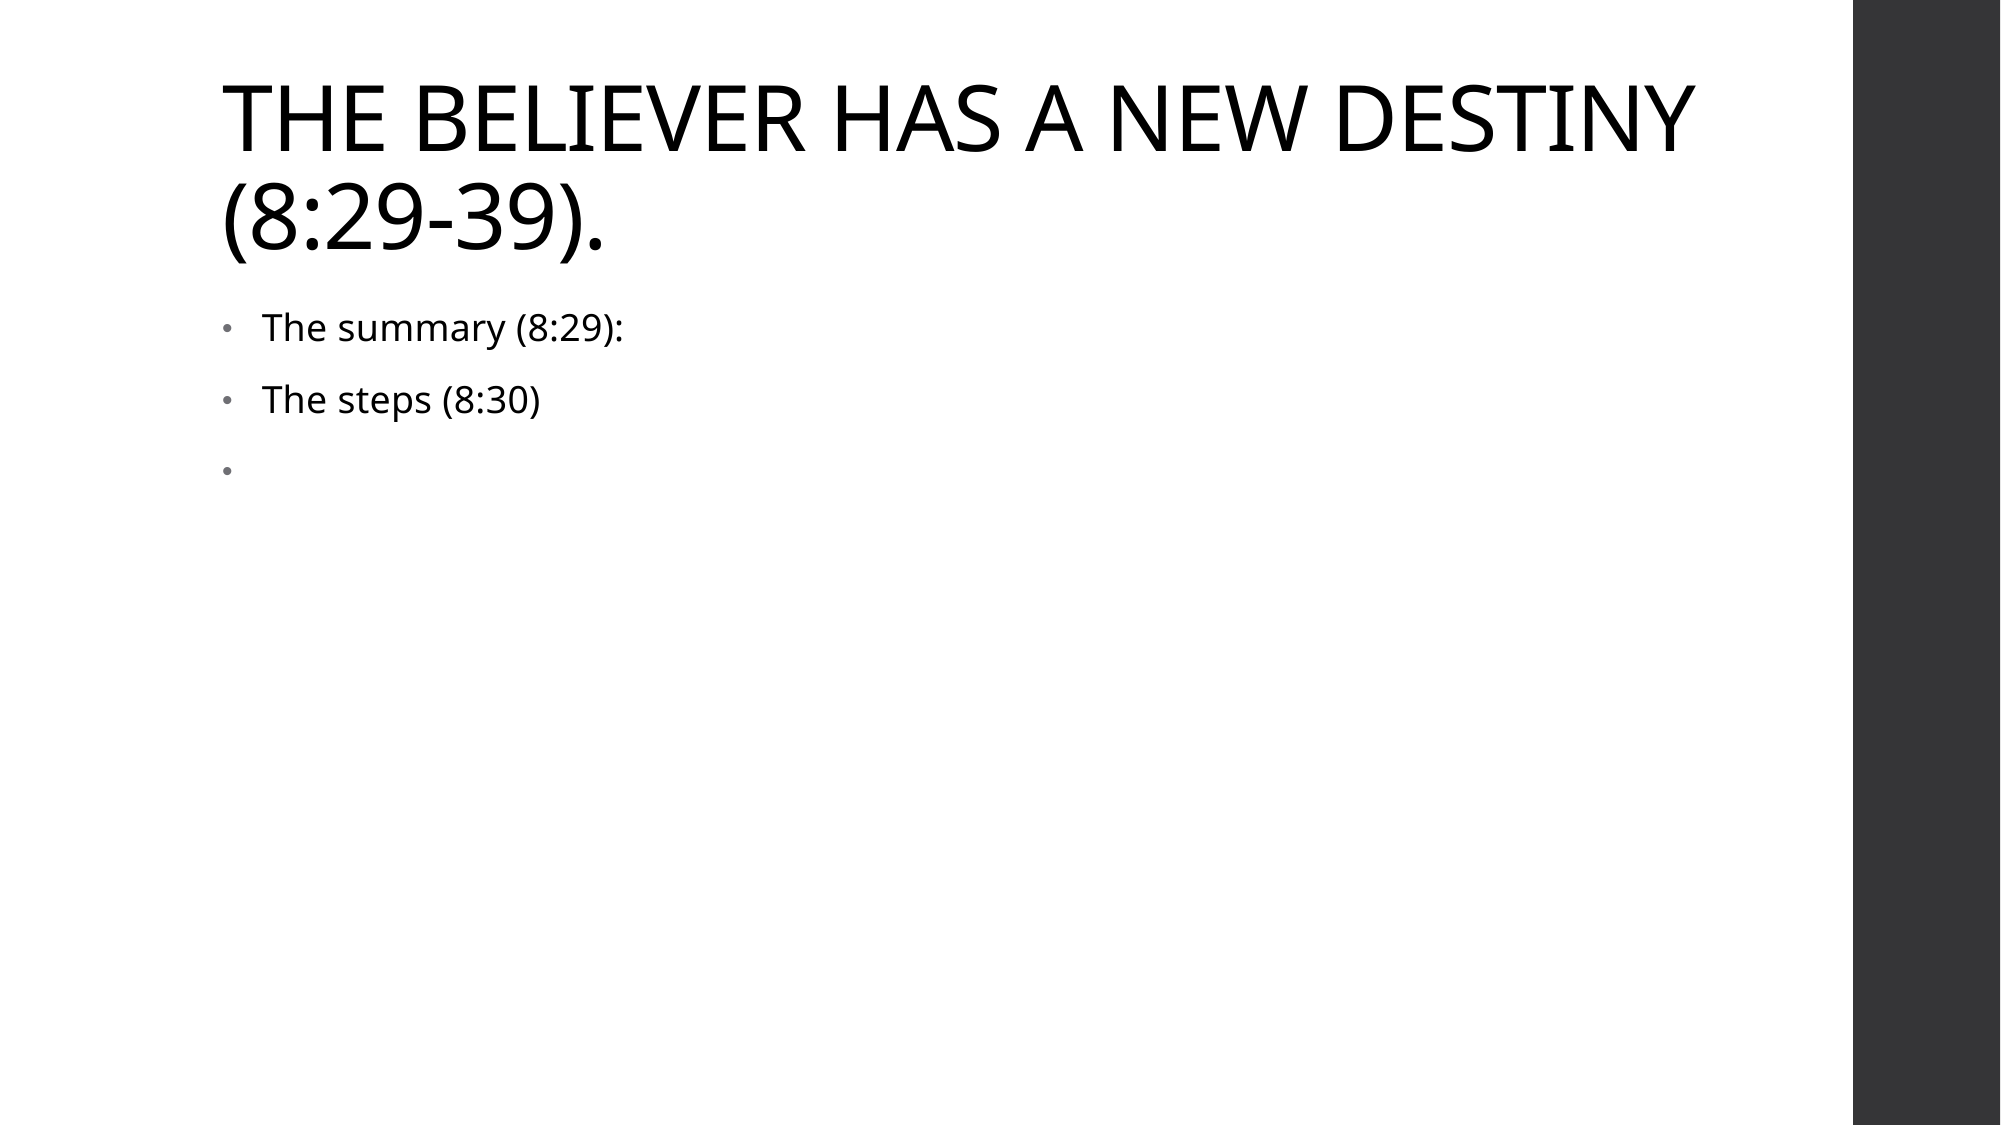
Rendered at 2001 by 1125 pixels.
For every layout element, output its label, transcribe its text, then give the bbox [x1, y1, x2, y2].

list The summary (8:29): The steps (8:30) [206, 299, 1617, 1014]
title THE BELIEVER HAS A NEW DESTINY (8:29-39). [206, 60, 1797, 278]
